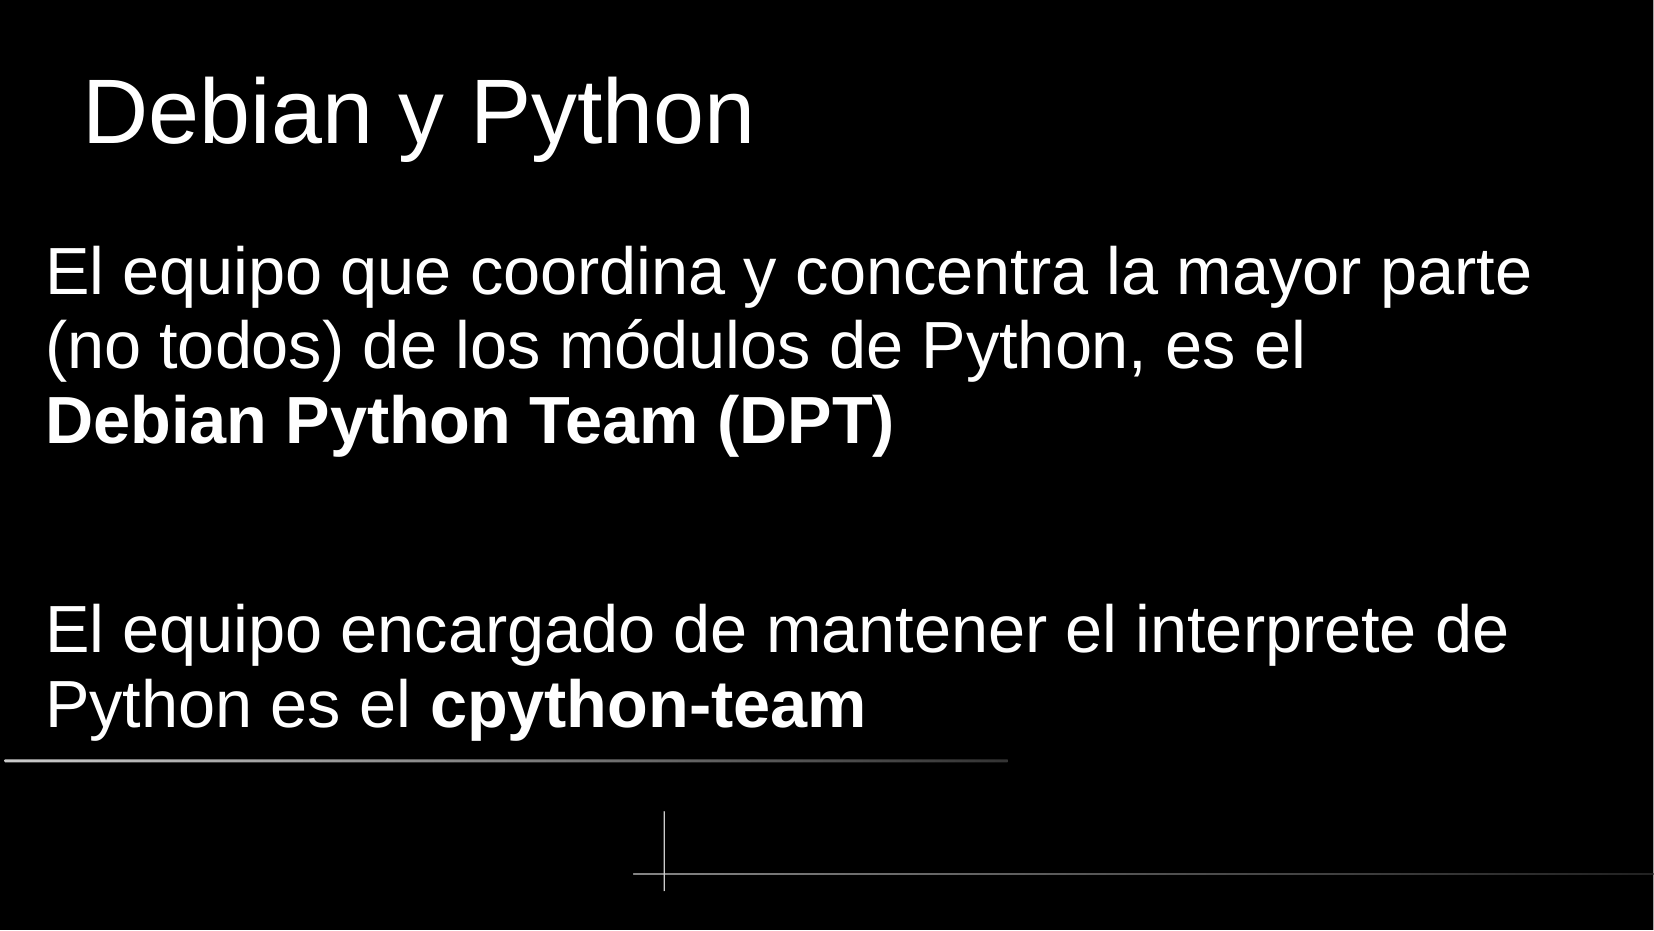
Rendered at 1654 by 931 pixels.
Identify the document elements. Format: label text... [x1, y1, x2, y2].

title Debian y Python [82, 35, 1235, 189]
list El equipo que coordina y concentra la mayor parte (no todos) de los módulos de Python, es el Debian Python Team (DPT) El equipo encargado de mantener el interprete de Python es el cpython-team [45, 233, 1546, 841]
